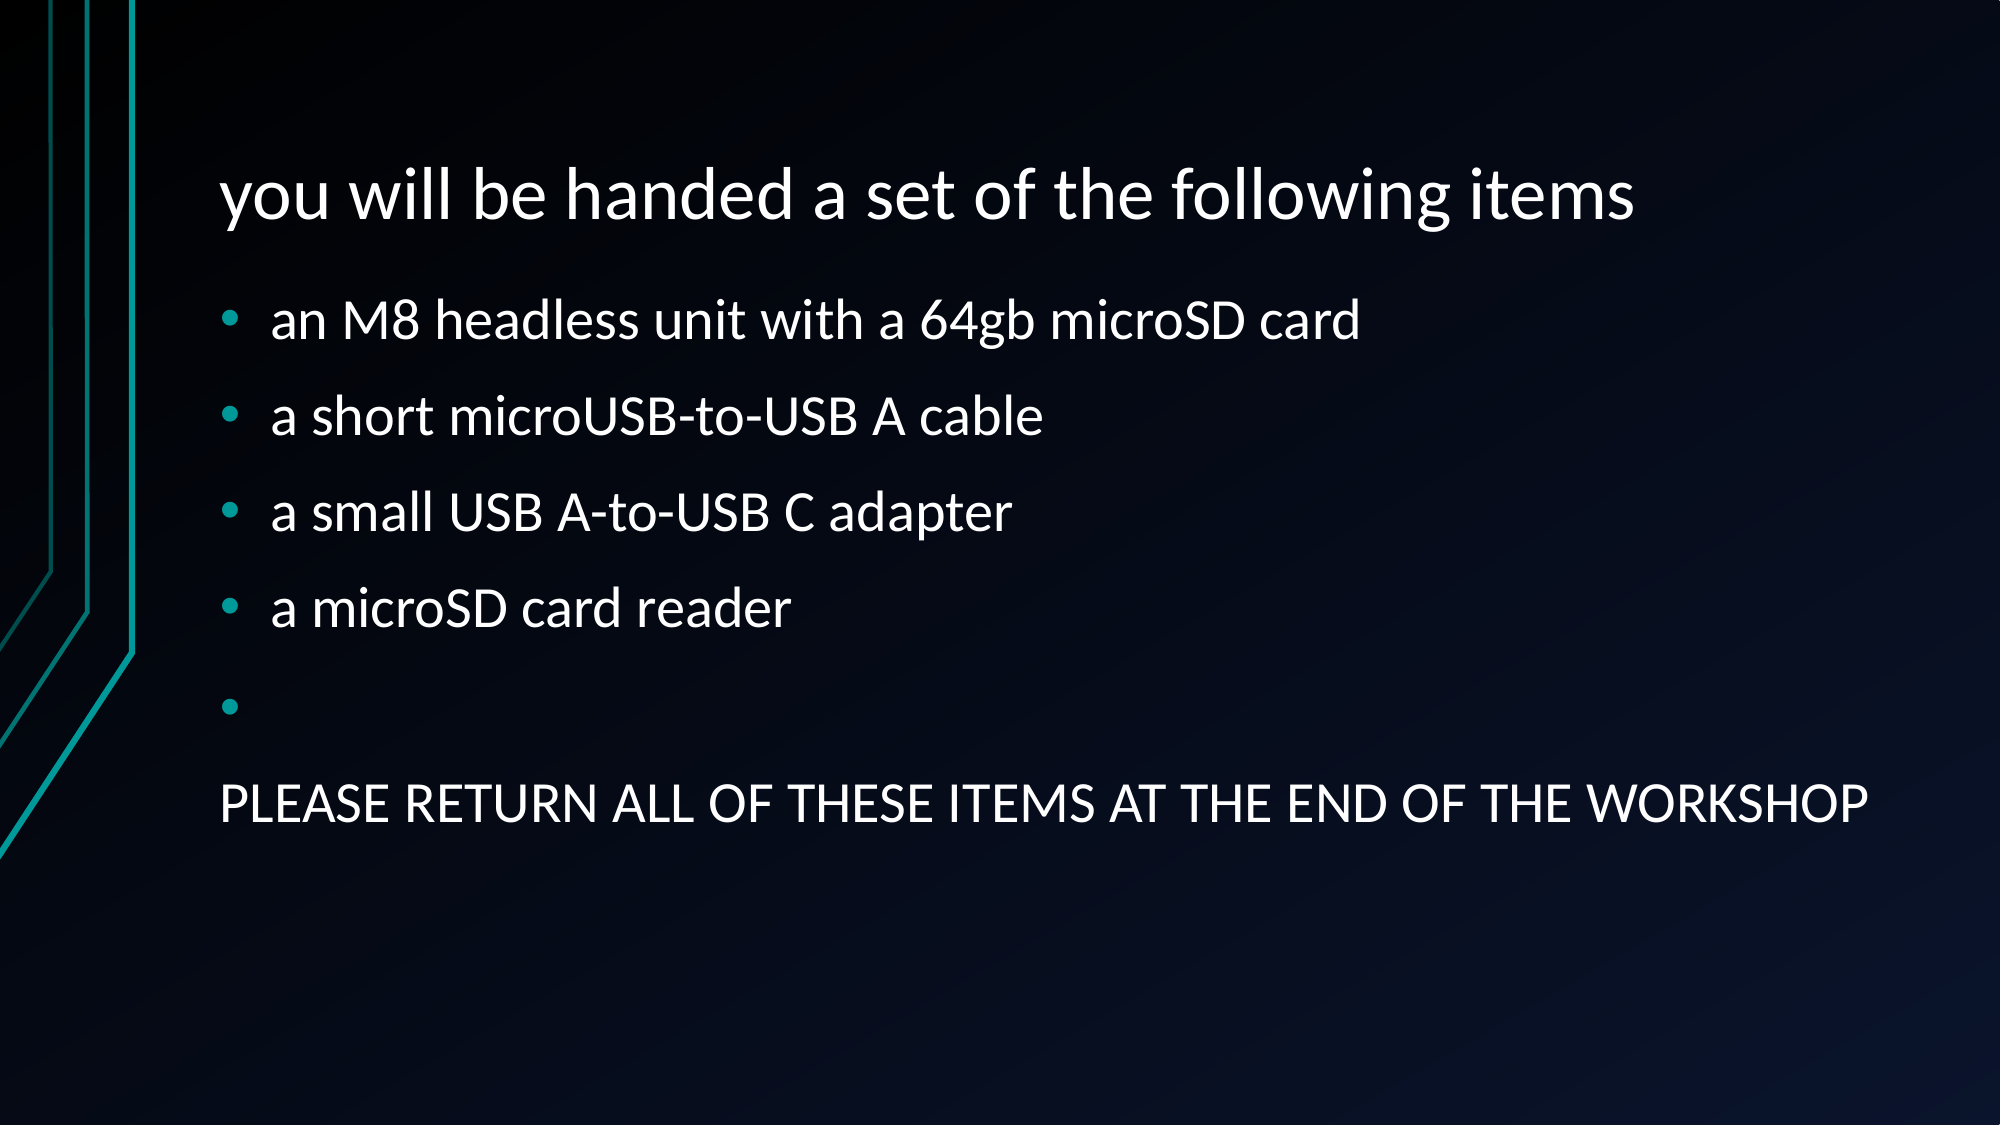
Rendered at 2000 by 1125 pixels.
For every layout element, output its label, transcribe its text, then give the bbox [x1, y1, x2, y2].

list an M8 headless unit with a 64gb microSD card a short microUSB-to-USB A cable a small USB A-to-USB C adapter a microSD card reader PLEASE RETURN ALL OF THESE ITEMS AT THE END OF THE WORKSHOP [199, 279, 1900, 1012]
title you will be handed a set of the following items [199, 45, 1900, 246]
